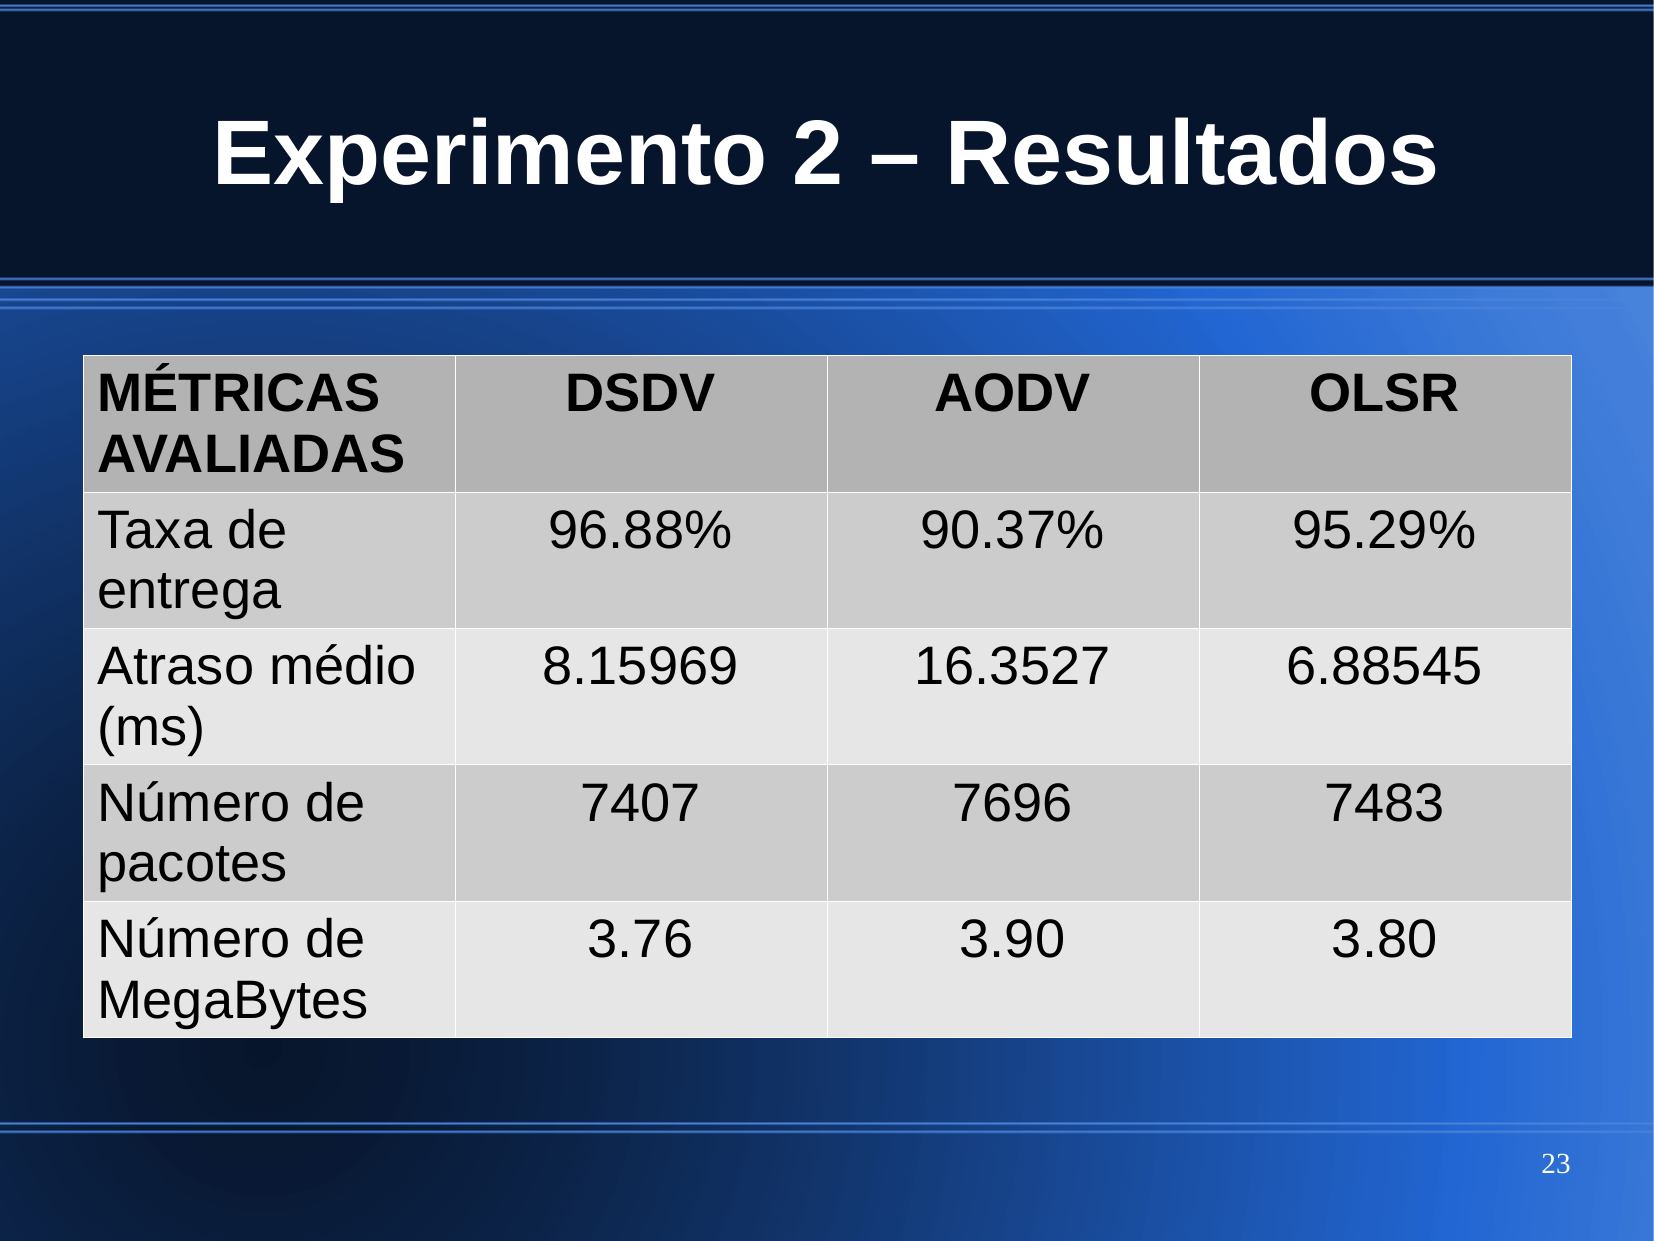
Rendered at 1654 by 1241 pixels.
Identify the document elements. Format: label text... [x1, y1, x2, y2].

table_cell Taxa de entrega [84, 493, 455, 628]
table_cell 90.37% [828, 493, 1199, 628]
table_cell 8.15969 [456, 629, 827, 764]
table_cell 7696 [828, 765, 1199, 901]
table_header AODV [828, 356, 1199, 492]
table_cell 7407 [456, 765, 827, 901]
table_cell 3.76 [456, 902, 827, 1037]
table_header OLSR [1200, 356, 1571, 492]
table_header MÉTRICAS AVALIADAS [84, 356, 455, 492]
table_cell 3.80 [1200, 902, 1571, 1037]
table_header DSDV [456, 356, 827, 492]
table_cell 16.3527 [828, 629, 1199, 764]
table_cell 3.90 [828, 902, 1199, 1037]
table_cell Número de pacotes [84, 765, 455, 901]
table_cell 95.29% [1200, 493, 1571, 628]
table_cell Atraso médio (ms) [84, 629, 455, 764]
table_cell Número de MegaBytes [84, 902, 455, 1037]
table_cell 6.88545 [1200, 629, 1571, 764]
table_cell 7483 [1200, 765, 1571, 901]
title Experimento 2 – Resultados [82, 49, 1571, 257]
picture [0, 0, 1654, 1241]
table_cell 96.88% [456, 493, 827, 628]
